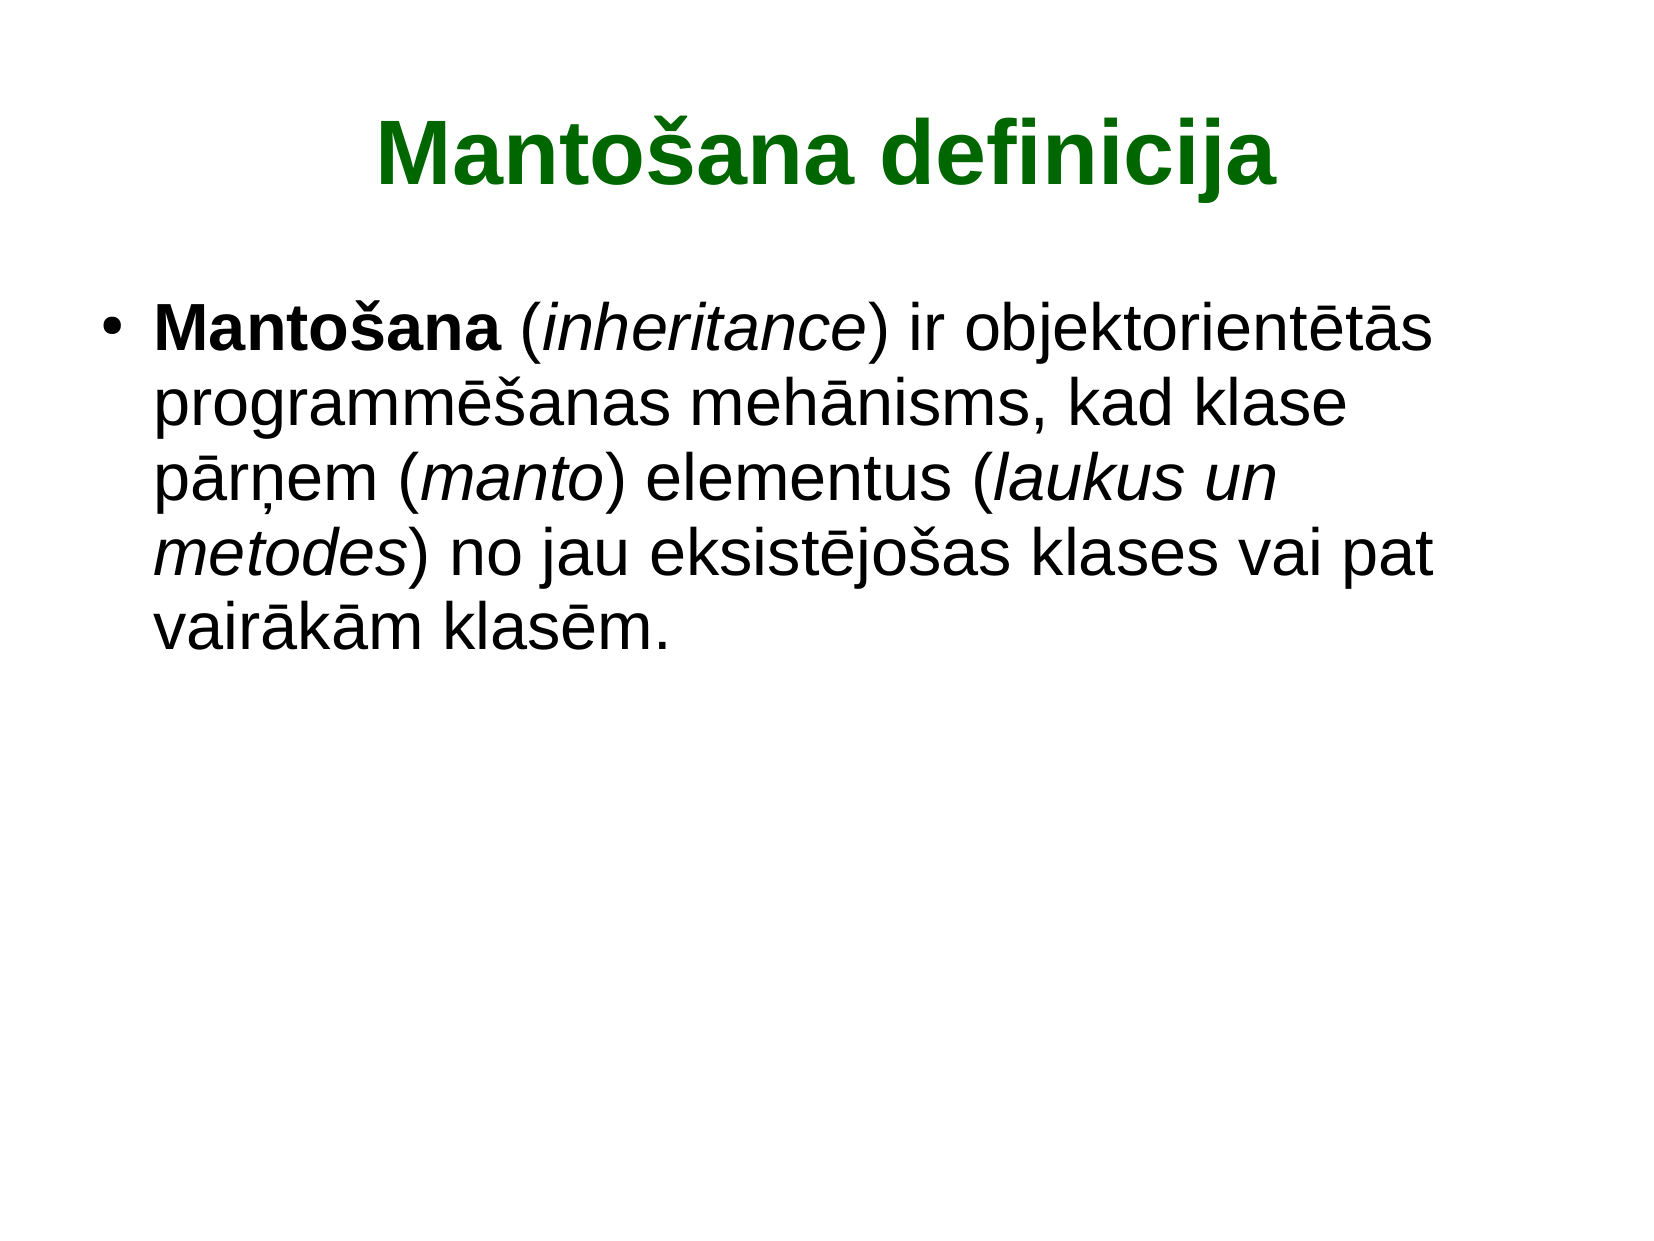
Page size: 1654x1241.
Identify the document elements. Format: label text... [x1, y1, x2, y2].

title Mantošana definicija [82, 49, 1571, 257]
list Mantošana (inheritance) ir objektorientētās programmēšanas mehānisms, kad klase pārņem (manto) elementus (laukus un metodes) no jau eksistējošas klases vai pat vairākām klasēm. [82, 290, 1538, 1010]
